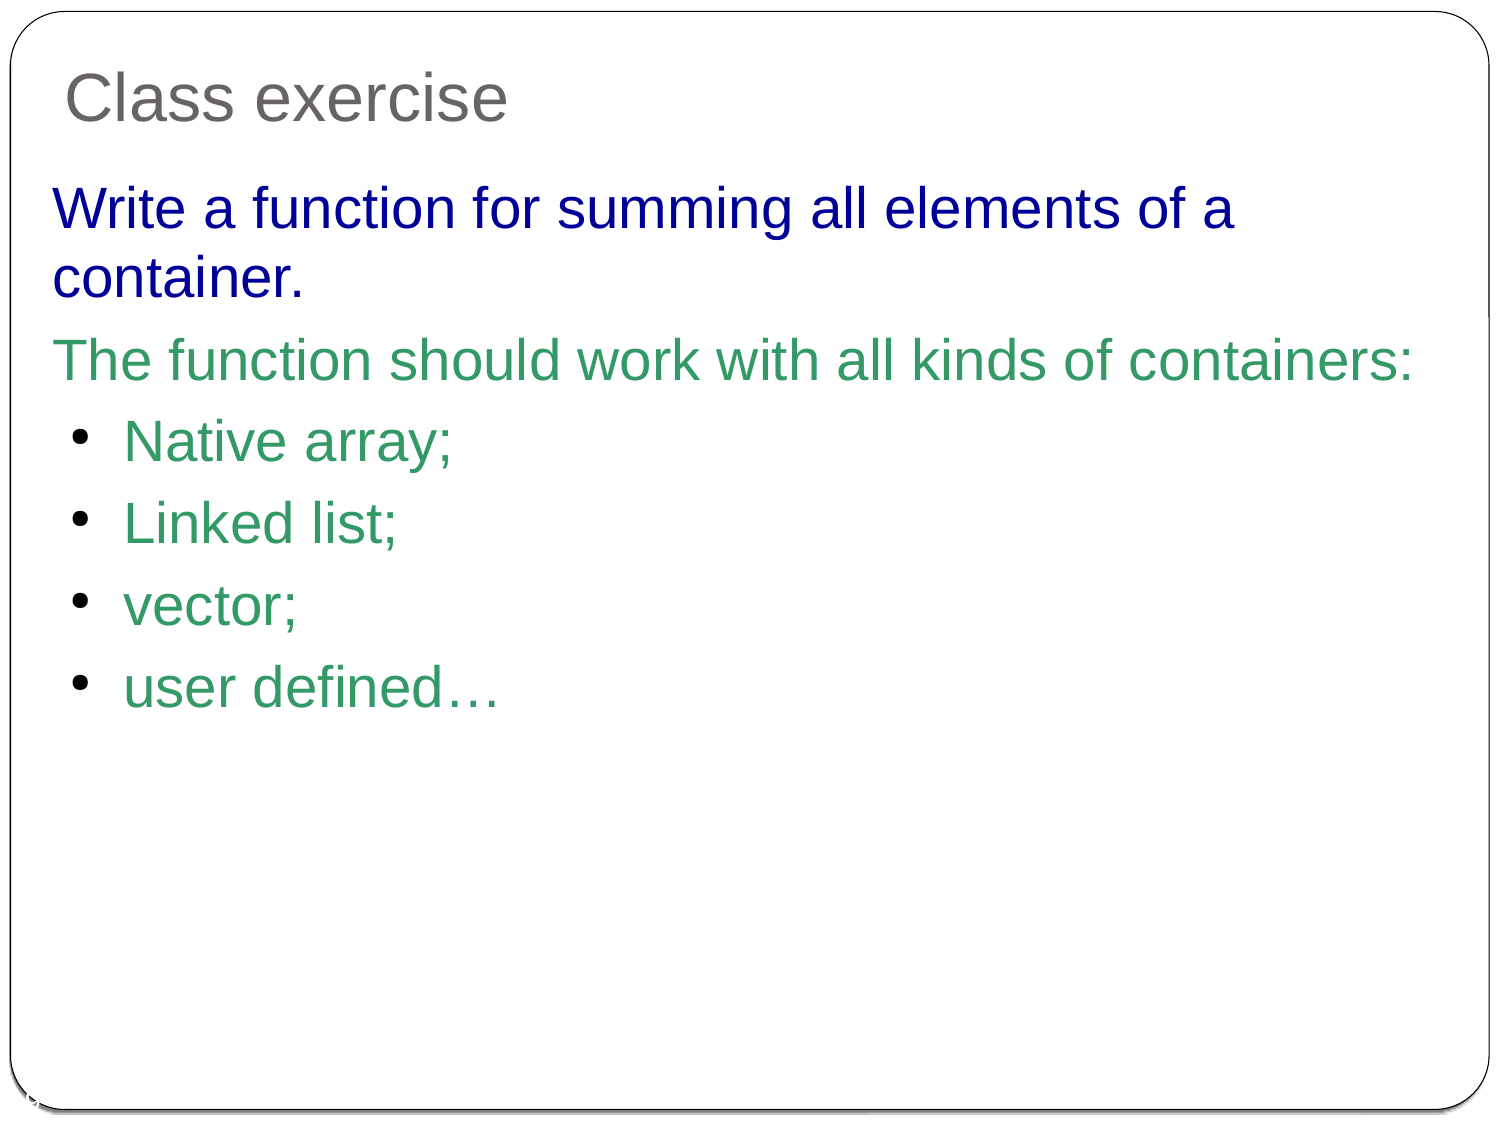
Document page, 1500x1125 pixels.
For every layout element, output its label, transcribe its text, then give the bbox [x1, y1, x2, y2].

list Write a function for summing all elements of a container. The function should work with all kinds of containers: Native array; Linked list; vector; user defined… [37, 162, 1463, 1088]
slide_number <number> [0, 1074, 50, 1125]
title Class exercise [50, 45, 1450, 150]
